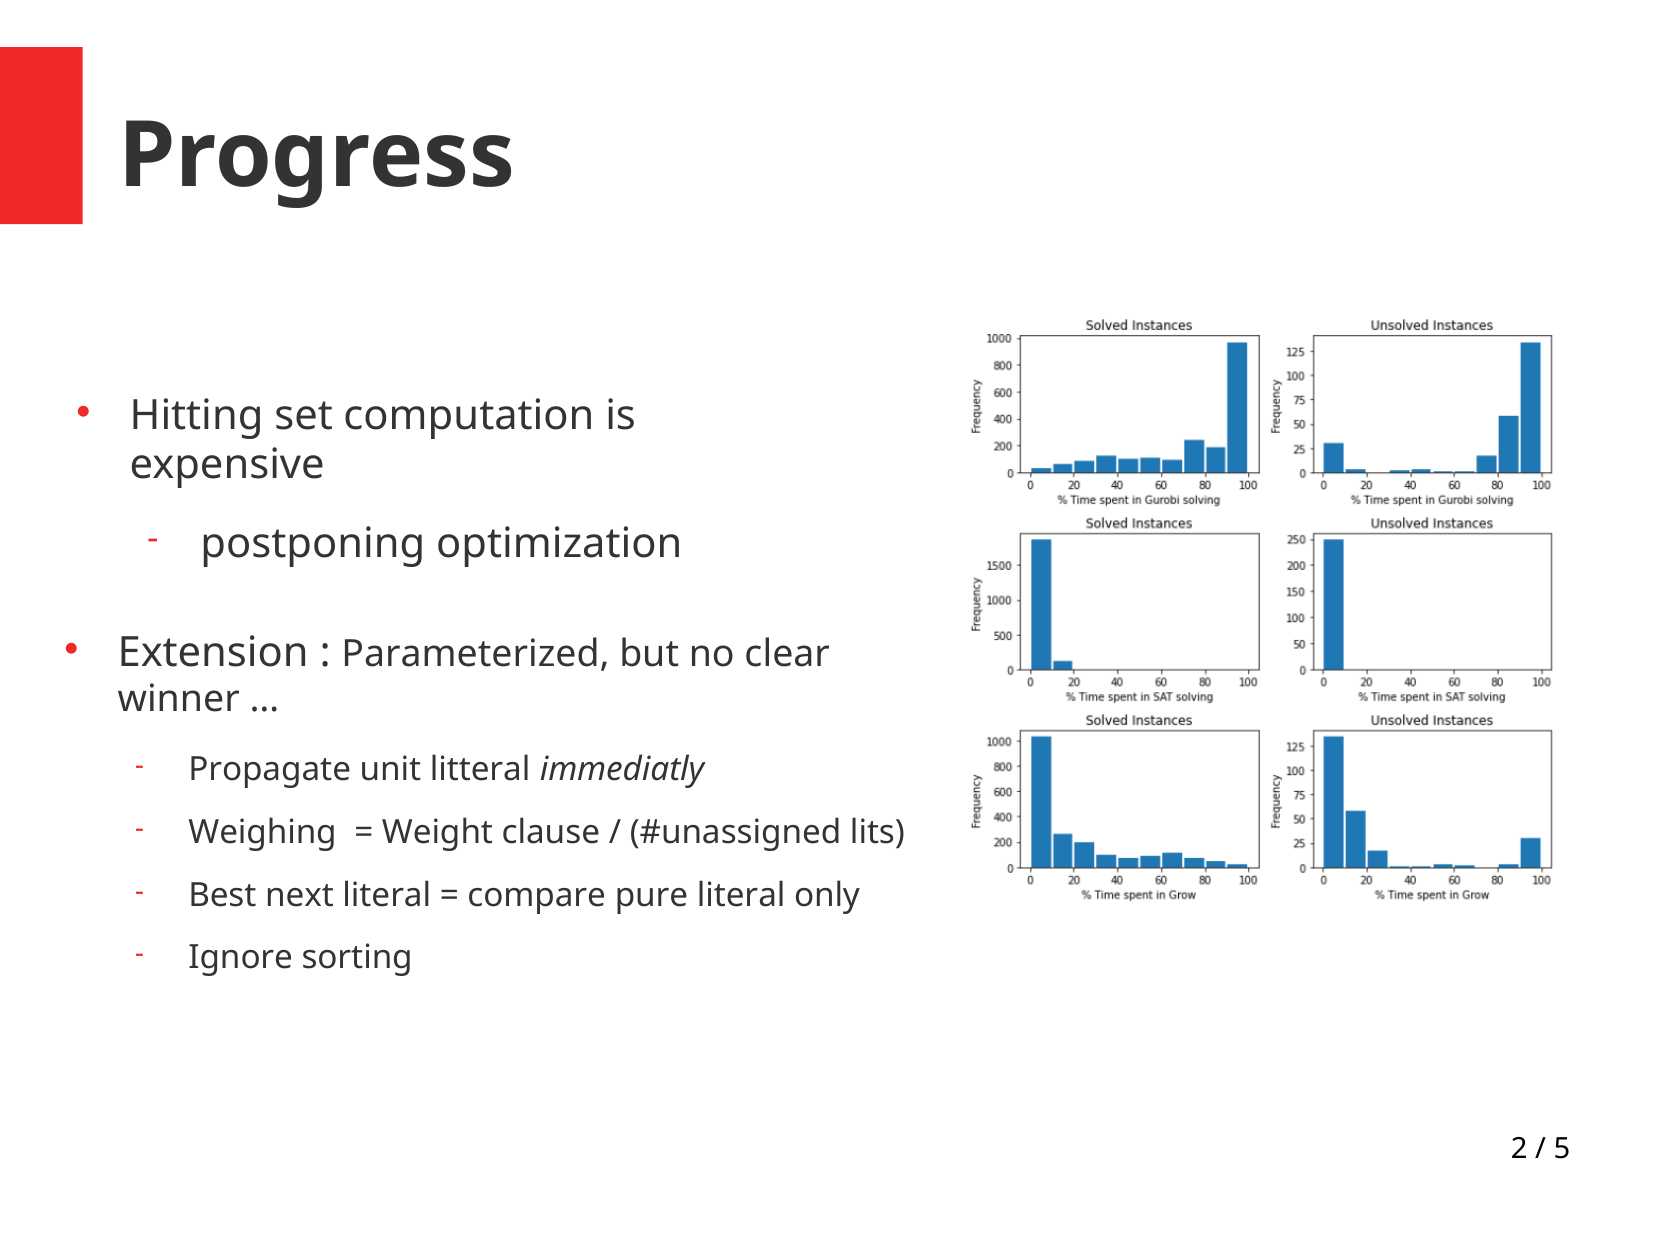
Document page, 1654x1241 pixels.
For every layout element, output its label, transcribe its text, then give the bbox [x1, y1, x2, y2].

list Hitting set computation is expensive postponing optimization [59, 389, 745, 591]
title Progress [118, 49, 1571, 257]
text_box Extension : Parameterized, but no clear winner … Propagate unit litteral immediatly Weighing = Weight clause / (#unassigned lits) Best next literal = compare pure literal only Ignore sorting [46, 625, 934, 1075]
picture [956, 315, 1572, 910]
